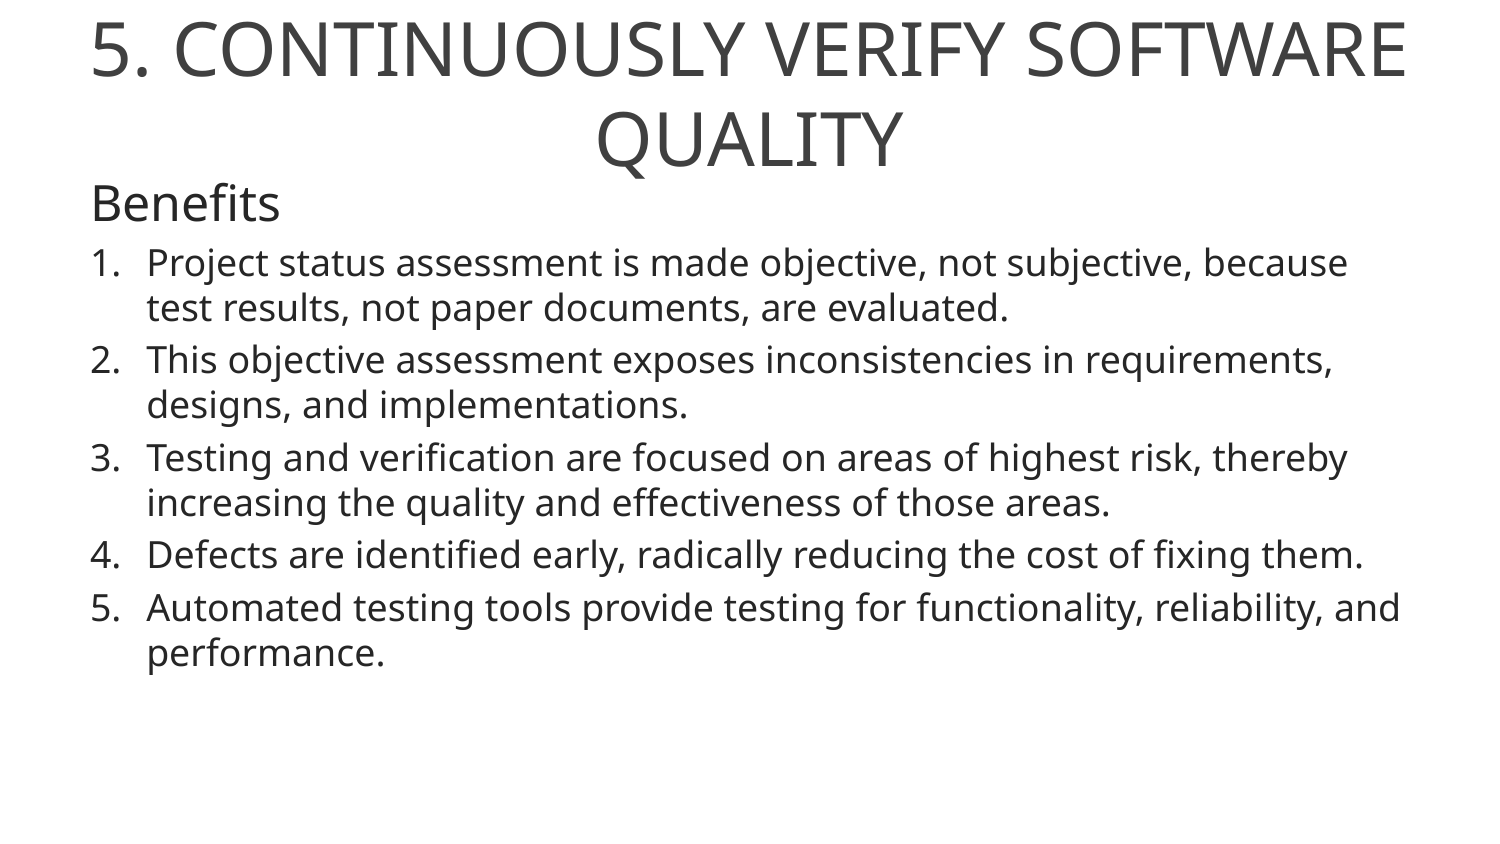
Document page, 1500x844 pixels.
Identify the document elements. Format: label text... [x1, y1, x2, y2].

list Benefits Project status assessment is made objective, not subjective, because test results, not paper documents, are evaluated. This objective assessment exposes inconsistencies in requirements, designs, and implementations. Testing and verification are focused on areas of highest risk, thereby increasing the quality and effectiveness of those areas. Defects are identified early, radically reducing the cost of fixing them. Automated testing tools provide testing for functionality, reliability, and performance. [75, 163, 1425, 706]
title 5. Continuously verify software quality [28, 21, 1471, 162]
